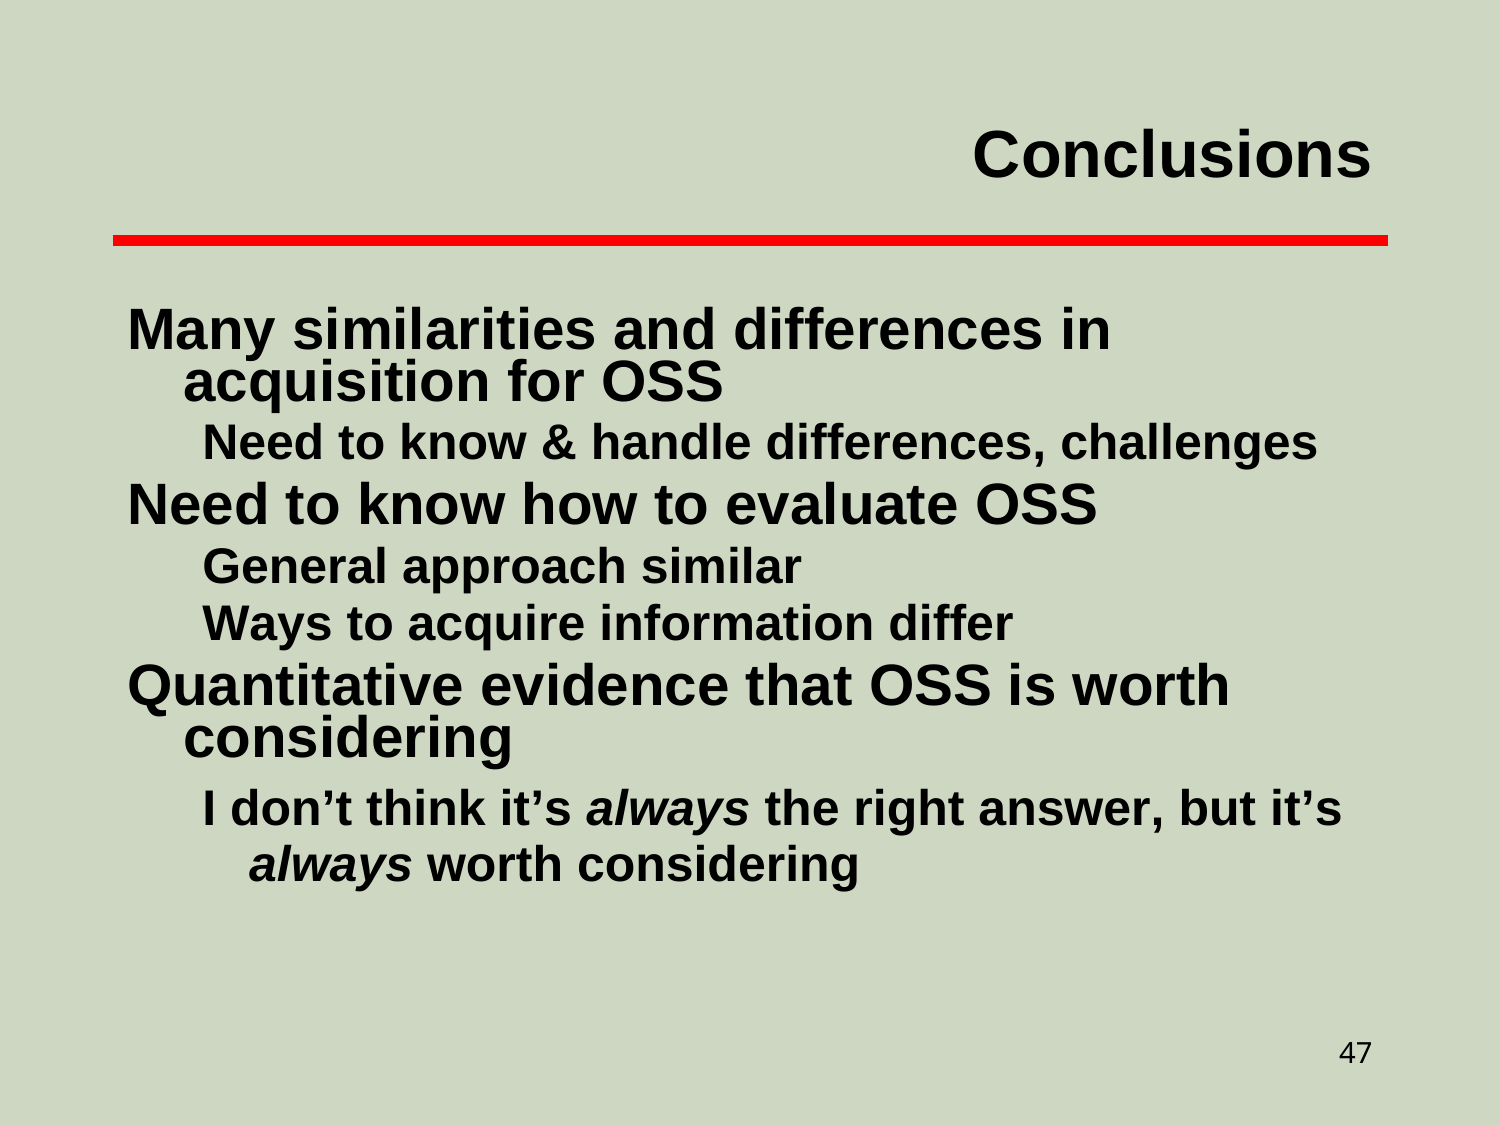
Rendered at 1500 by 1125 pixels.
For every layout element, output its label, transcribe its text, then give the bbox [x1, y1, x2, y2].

list Many similarities and differences in acquisition for OSS Need to know & handle differences, challenges Need to know how to evaluate OSS General approach similar Ways to acquire information differ Quantitative evidence that OSS is worth considering I don’t think it’s always the right answer, but it’s always worth considering [112, 299, 1388, 1000]
title Conclusions [337, 85, 1388, 224]
